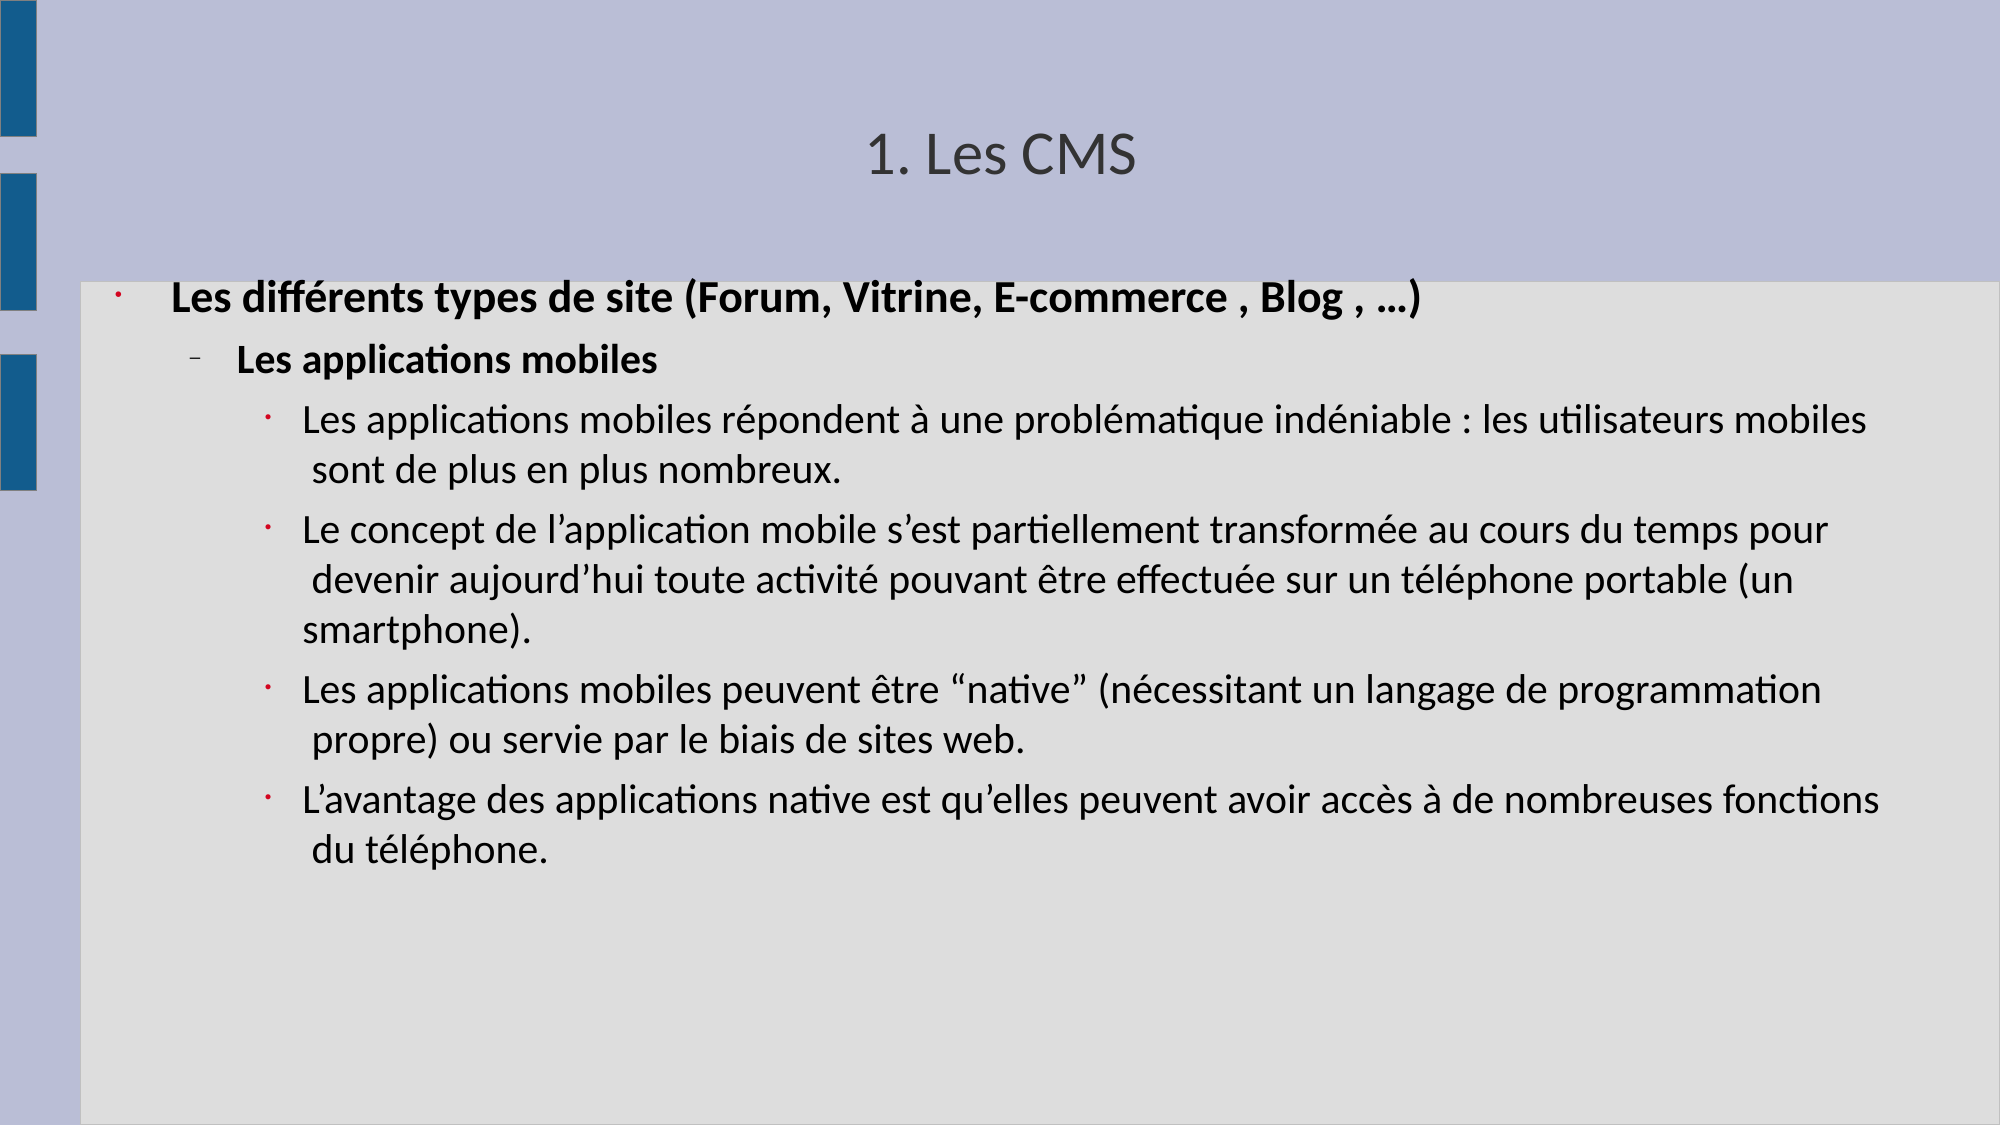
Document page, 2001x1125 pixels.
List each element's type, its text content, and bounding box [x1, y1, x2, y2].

text_box Les différents types de site (Forum, Vitrine, E-commerce , Blog , …) Les applications mobiles Les applications mobiles répondent à une problématique indéniable : les utilisateurs mobiles sont de plus en plus nombreux. Le concept de l’application mobile s’est partiellement transformée au cours du temps pour devenir aujourd’hui toute activité pouvant être effectuée sur un téléphone portable (un smartphone). Les applications mobiles peuvent être “native” (nécessitant un langage de programmation propre) ou servie par le biais de sites web. L’avantage des applications native est qu’elles peuvent avoir accès à de nombreuses fonctions du téléphone. [112, 254, 1884, 873]
title 1. Les CMS [859, 109, 1141, 254]
